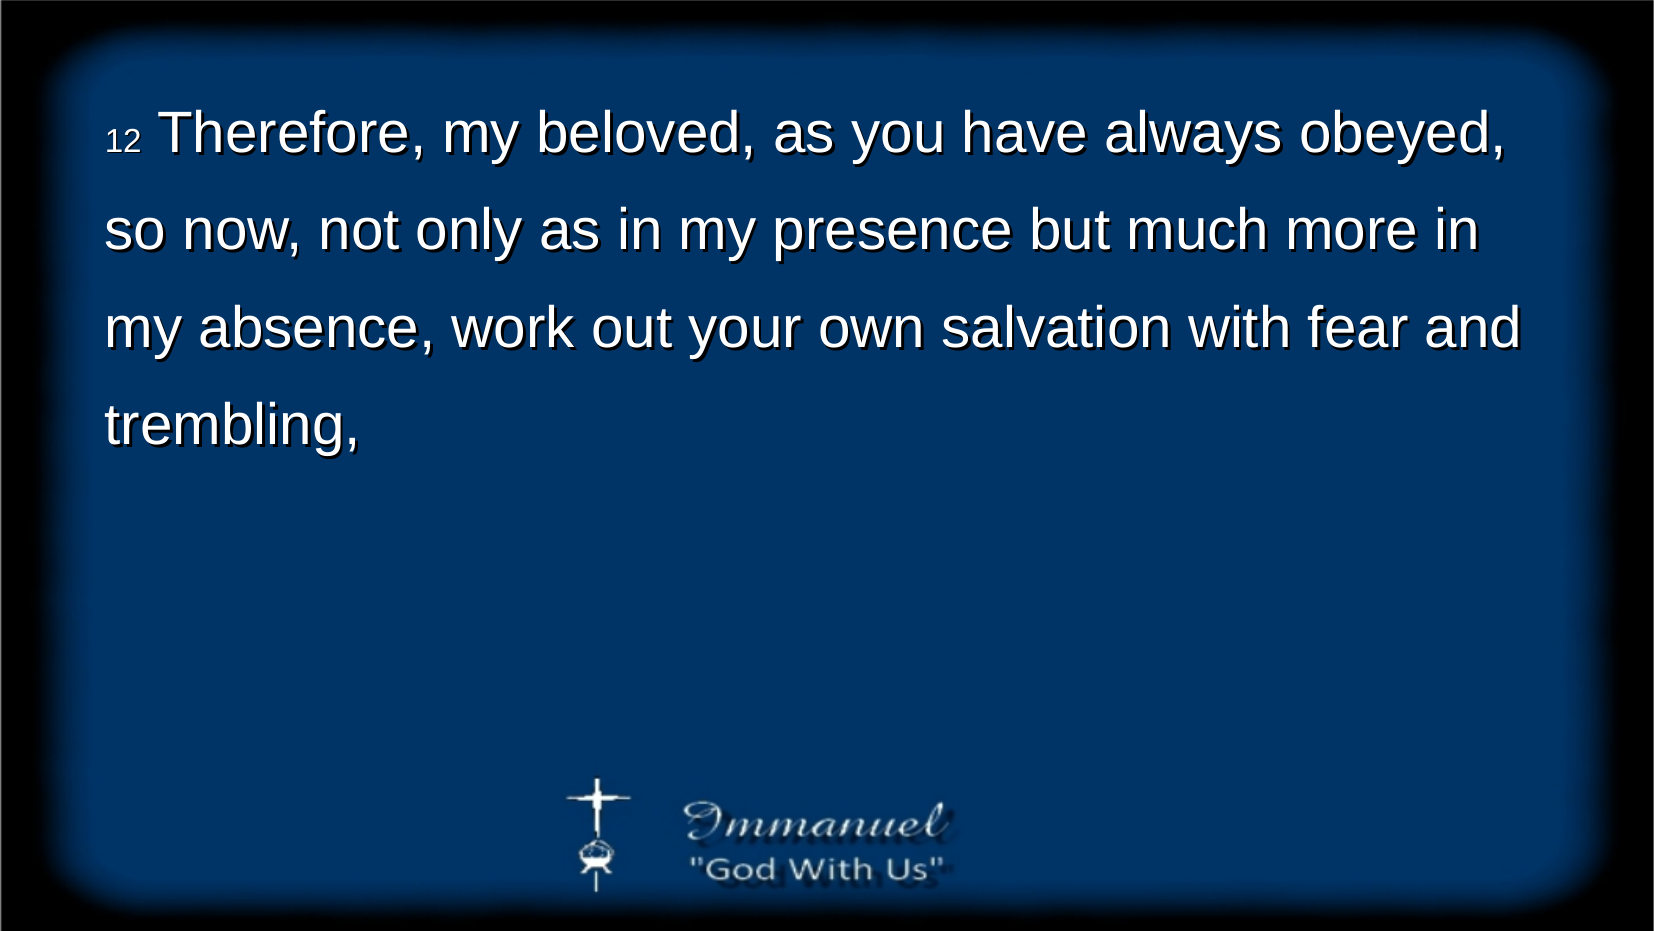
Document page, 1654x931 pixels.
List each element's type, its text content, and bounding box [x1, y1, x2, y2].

text_box 12 Therefore, my beloved, as you have always obeyed, so now, not only as in my presence but much more in my absence, work out your own salvation with fear and trembling, [90, 60, 1576, 432]
picture [0, 0, 1654, 931]
